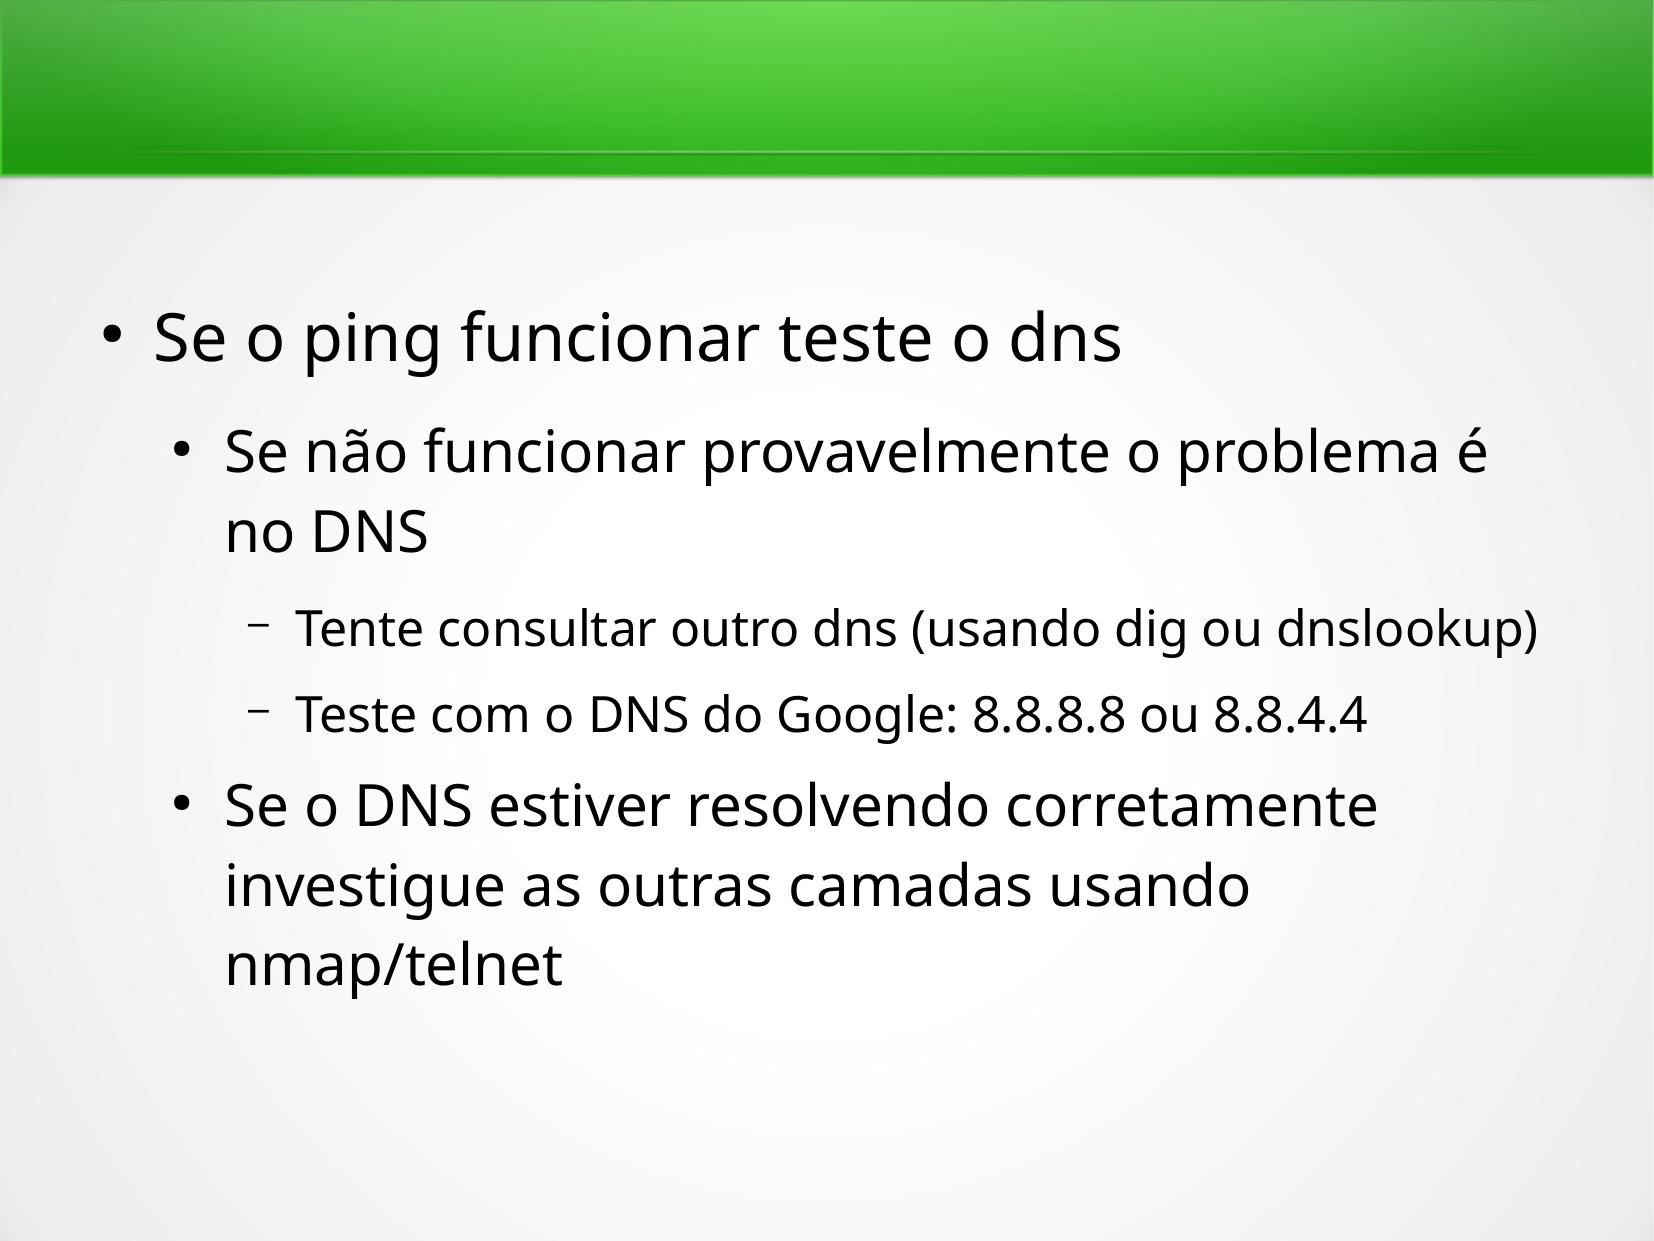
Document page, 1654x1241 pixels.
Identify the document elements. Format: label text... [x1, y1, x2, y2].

picture [0, 0, 1654, 1241]
list Se o ping funcionar teste o dns Se não funcionar provavelmente o problema é no DNS Tente consultar outro dns (usando dig ou dnslookup) Teste com o DNS do Google: 8.8.8.8 ou 8.8.4.4 Se o DNS estiver resolvendo corretamente investigue as outras camadas usando nmap/telnet [82, 290, 1571, 1010]
